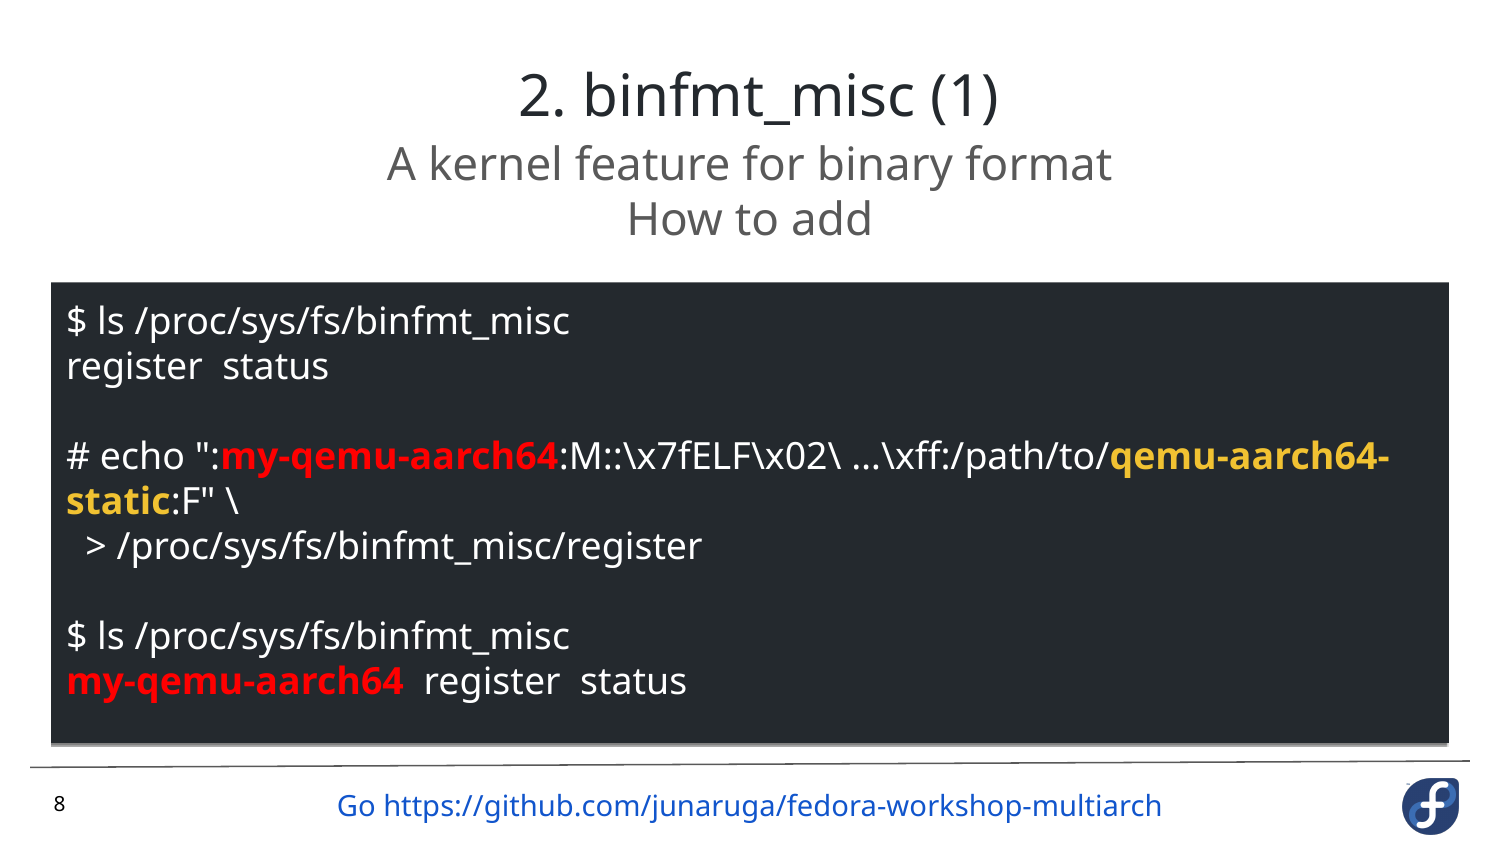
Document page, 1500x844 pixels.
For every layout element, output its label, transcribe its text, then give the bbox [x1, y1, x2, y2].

slide_number Go https://github.com/junaruga/fedora-workshop-multiarch [191, 772, 1309, 837]
picture [1402, 778, 1459, 835]
title 2. binfmt_misc (1) [30, 43, 1488, 138]
list $ ls /proc/sys/fs/binfmt_misc register status # echo ":my-qemu-aarch64:M::\x7fELF\x02\ …\xff:/path/to/qemu-aarch64-static:F" \ > /proc/sys/fs/binfmt_misc/register $ ls /proc/sys/fs/binfmt_misc my-qemu-aarch64 register status [51, 282, 1449, 743]
title A kernel feature for binary format How to add [51, 119, 1449, 261]
slide_number <number> [38, 772, 104, 837]
